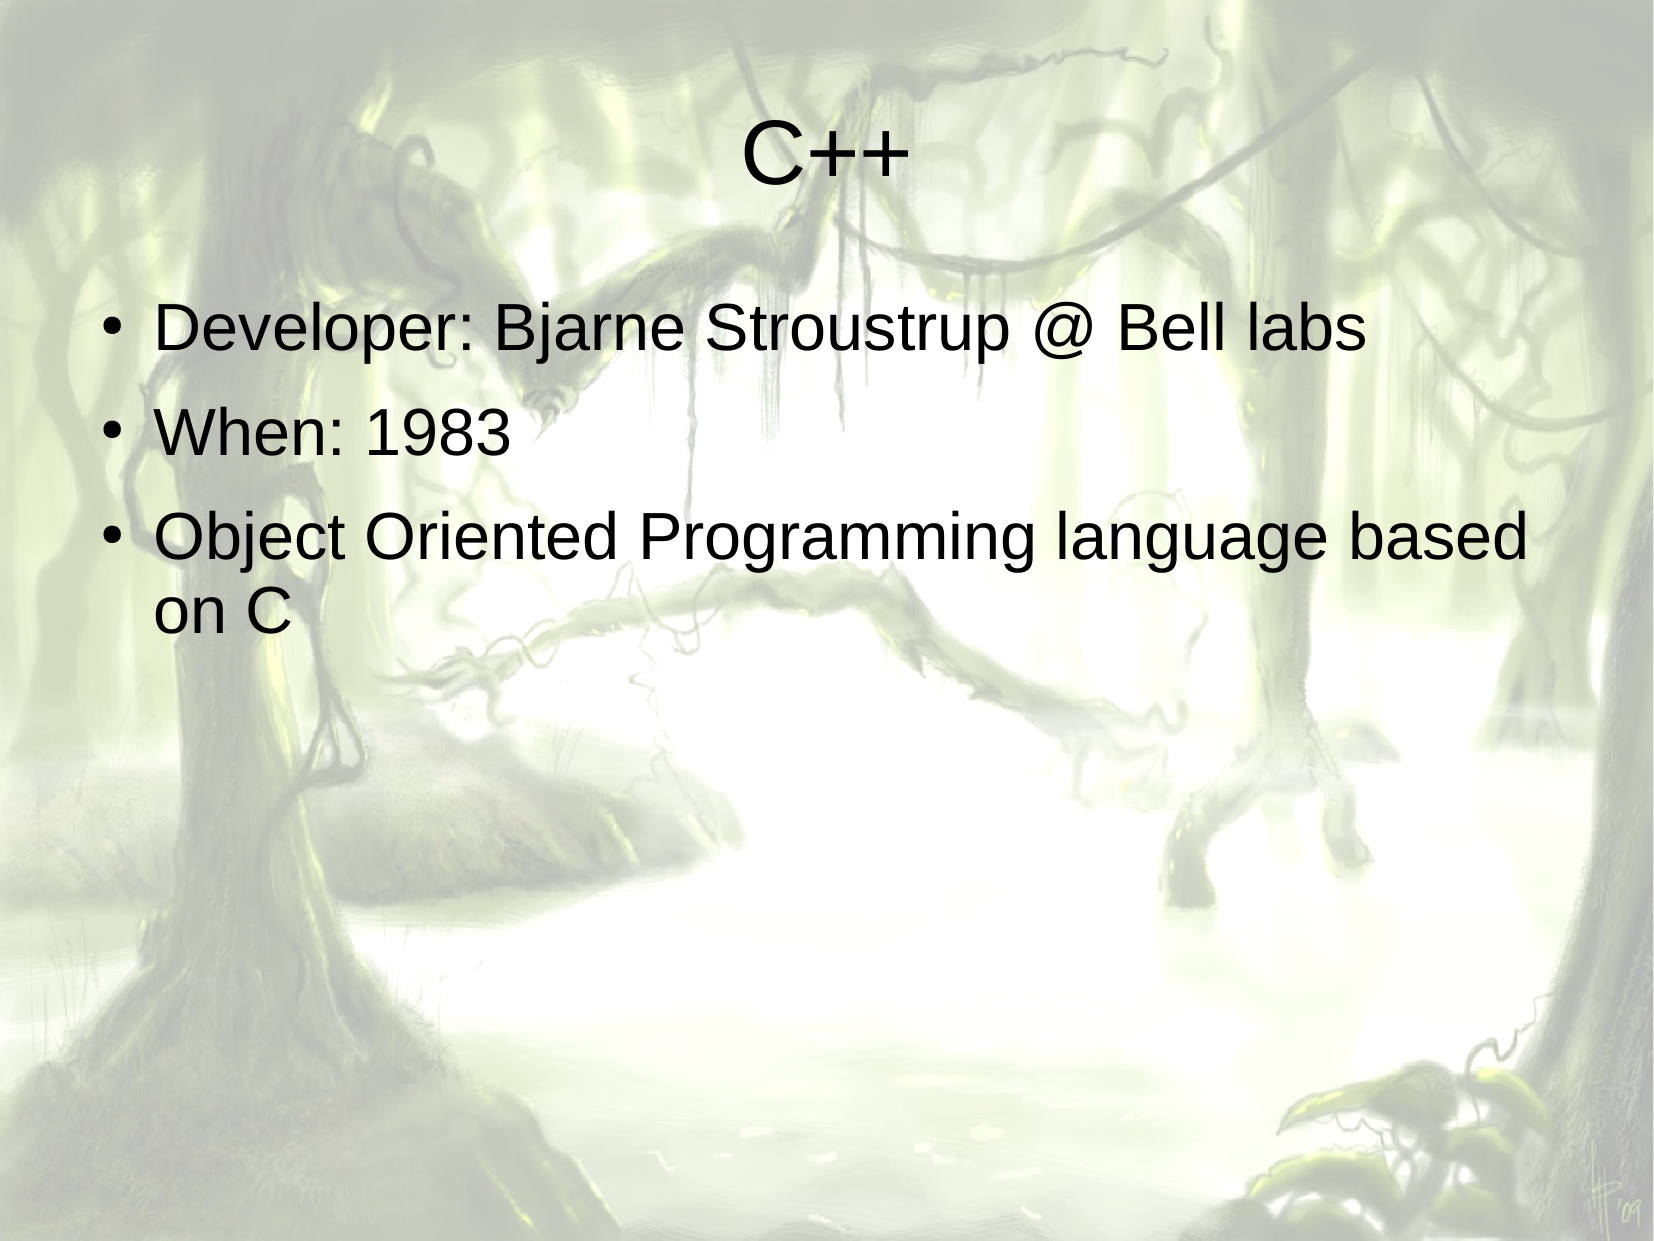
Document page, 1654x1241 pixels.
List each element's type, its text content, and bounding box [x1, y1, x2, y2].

title C++ [82, 49, 1571, 257]
list Developer: Bjarne Stroustrup @ Bell labs When: 1983 Object Oriented Programming language based on C [82, 290, 1538, 1010]
